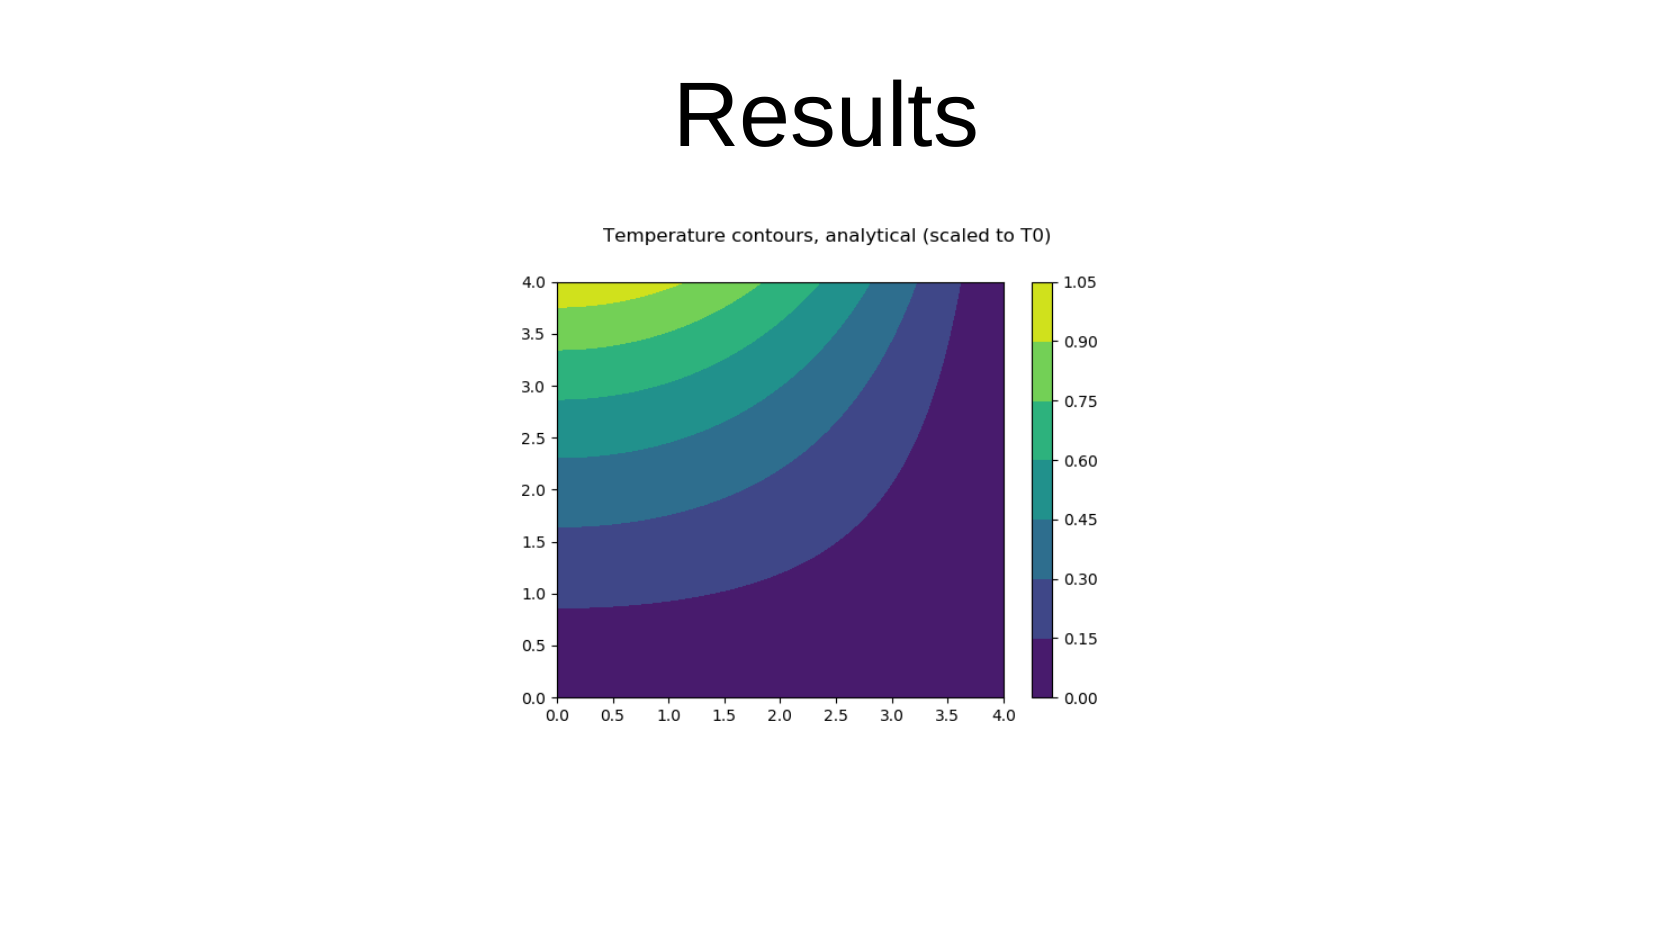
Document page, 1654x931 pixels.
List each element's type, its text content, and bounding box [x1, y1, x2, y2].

title Results [82, 37, 1571, 193]
picture [467, 217, 1187, 758]
